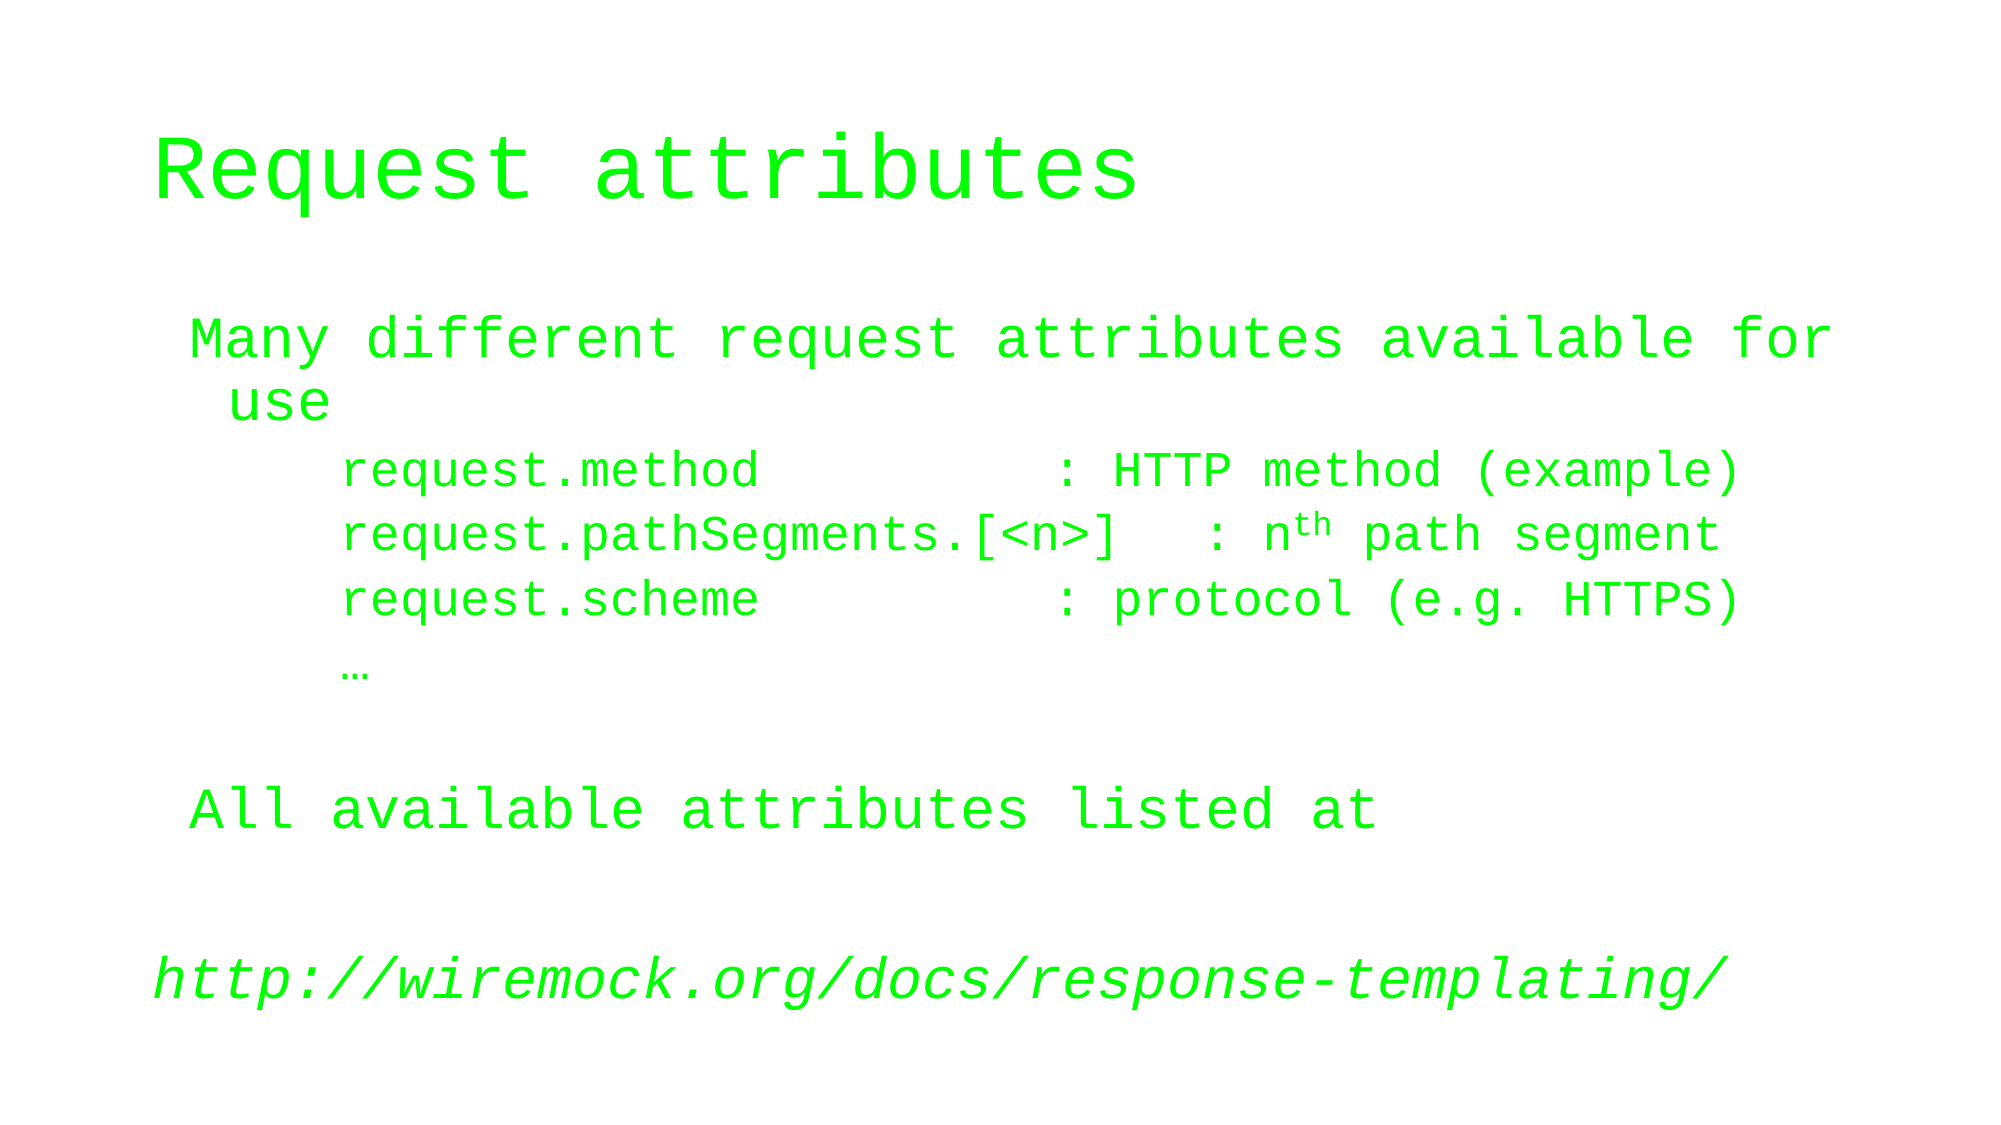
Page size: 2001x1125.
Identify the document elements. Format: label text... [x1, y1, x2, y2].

list Many different request attributes available for use request.method : HTTP method (example) request.pathSegments.[<n>] : nth path segment request.scheme : protocol (e.g. HTTPS) … All available attributes listed at http://wiremock.org/docs/response-templating/ [137, 299, 1981, 1081]
title Request attributes [137, 59, 1951, 278]
